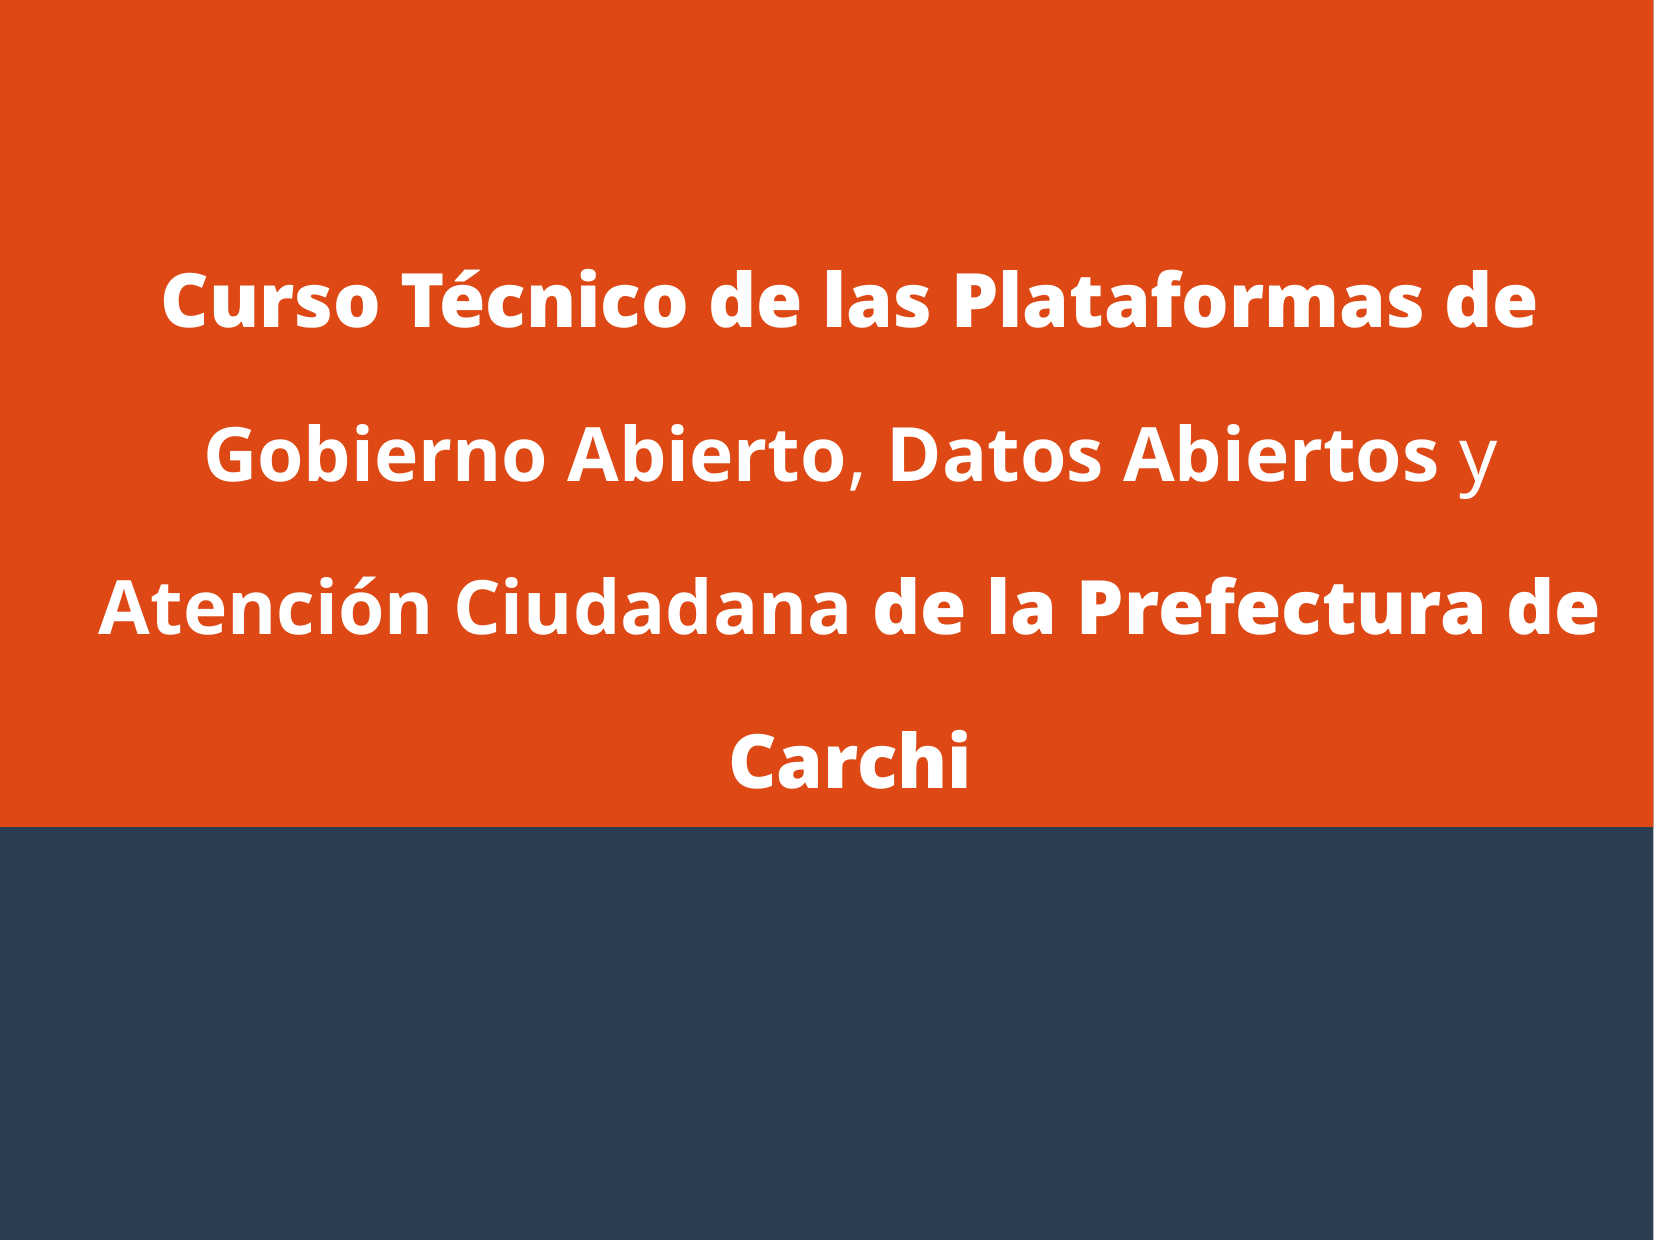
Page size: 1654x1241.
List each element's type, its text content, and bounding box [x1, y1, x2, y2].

title Curso Técnico de las Plataformas de Gobierno Abierto, Datos Abiertos y Atención Ciudadana de la Prefectura de Carchi [82, 262, 1619, 745]
